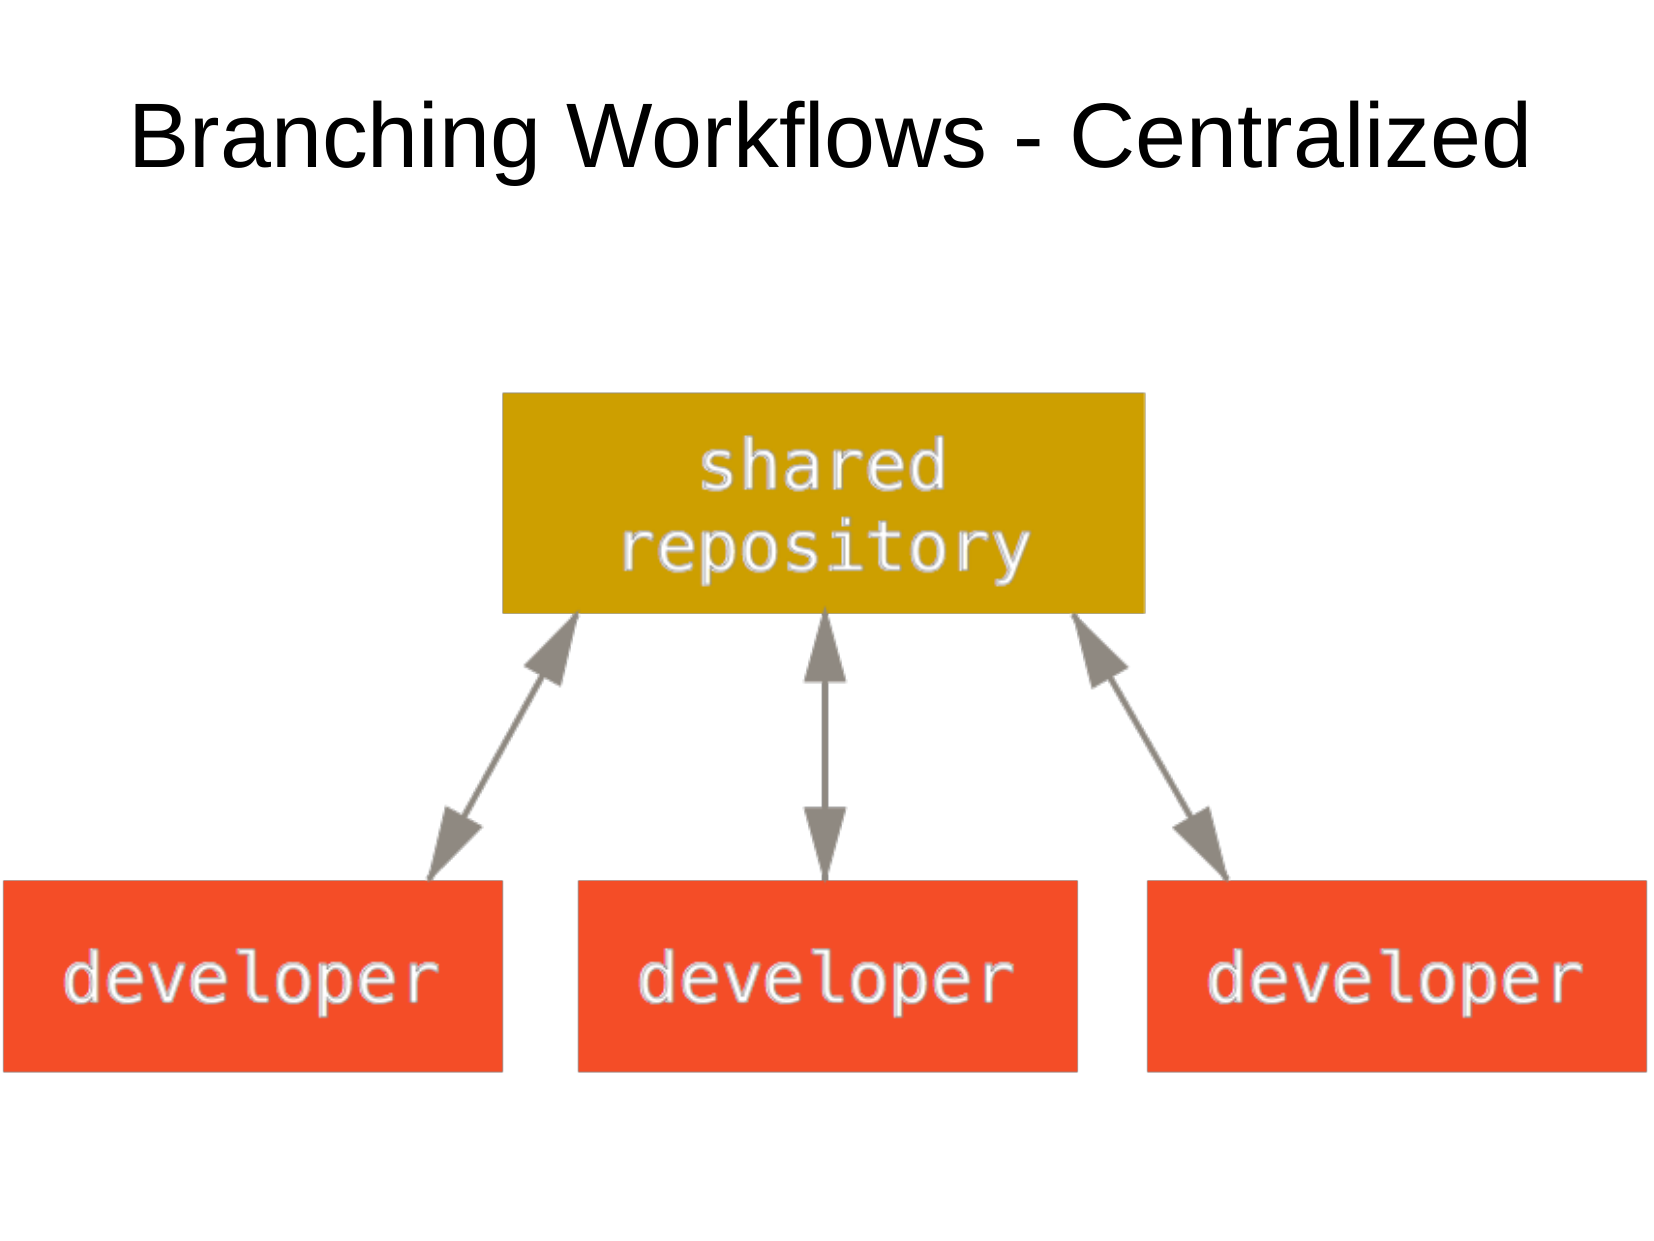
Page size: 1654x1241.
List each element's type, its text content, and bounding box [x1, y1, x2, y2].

title Branching Workflows - Centralized [0, 27, 1654, 235]
picture [0, 376, 1653, 1090]
